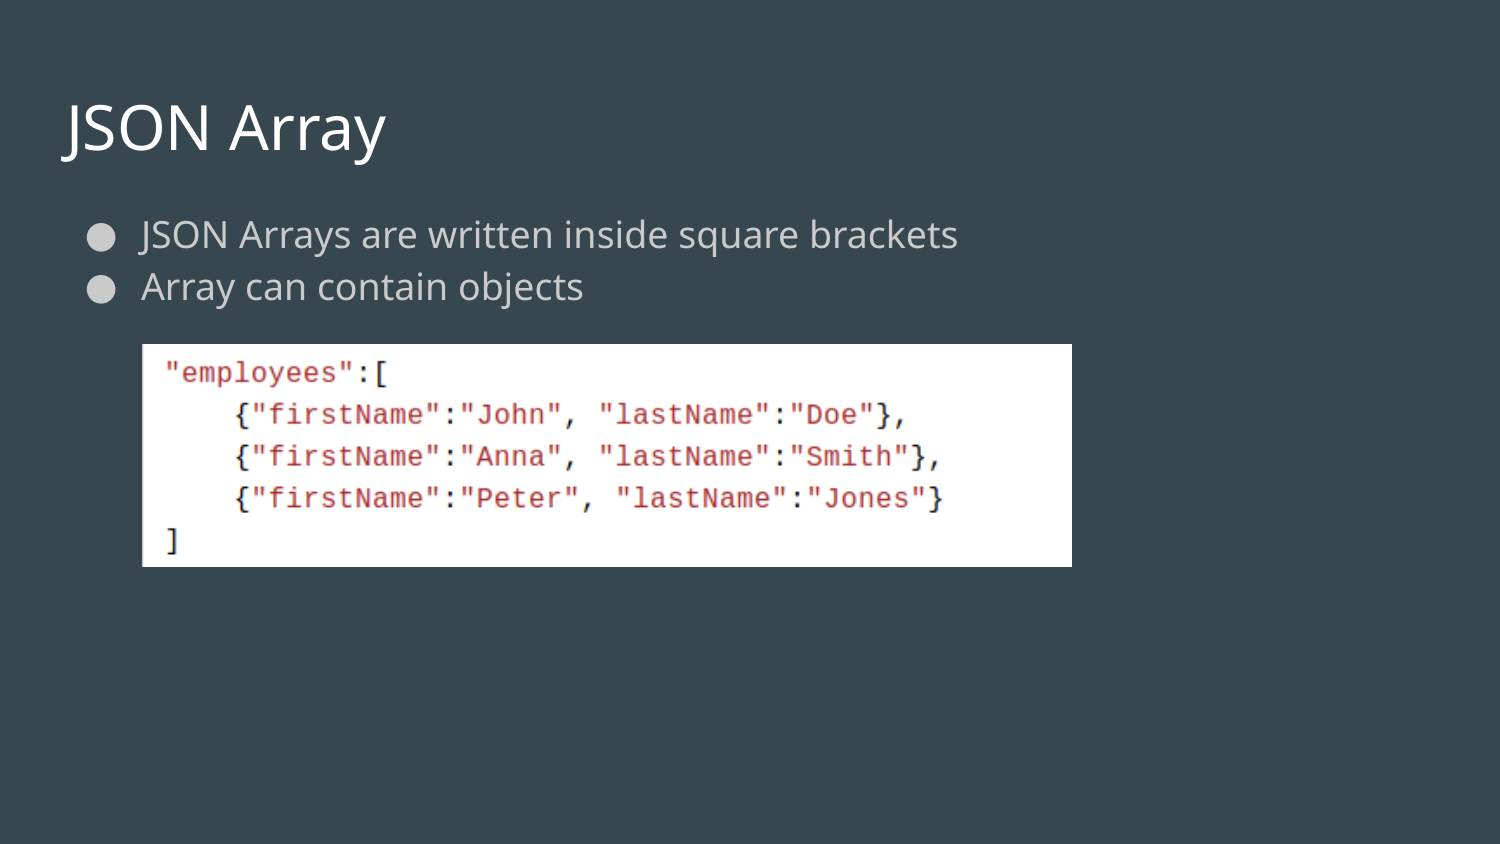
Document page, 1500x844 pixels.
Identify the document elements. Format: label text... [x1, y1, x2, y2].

title JSON Array [51, 72, 1449, 167]
picture [142, 344, 1072, 567]
list JSON Arrays are written inside square brackets Array can contain objects [51, 189, 1449, 750]
